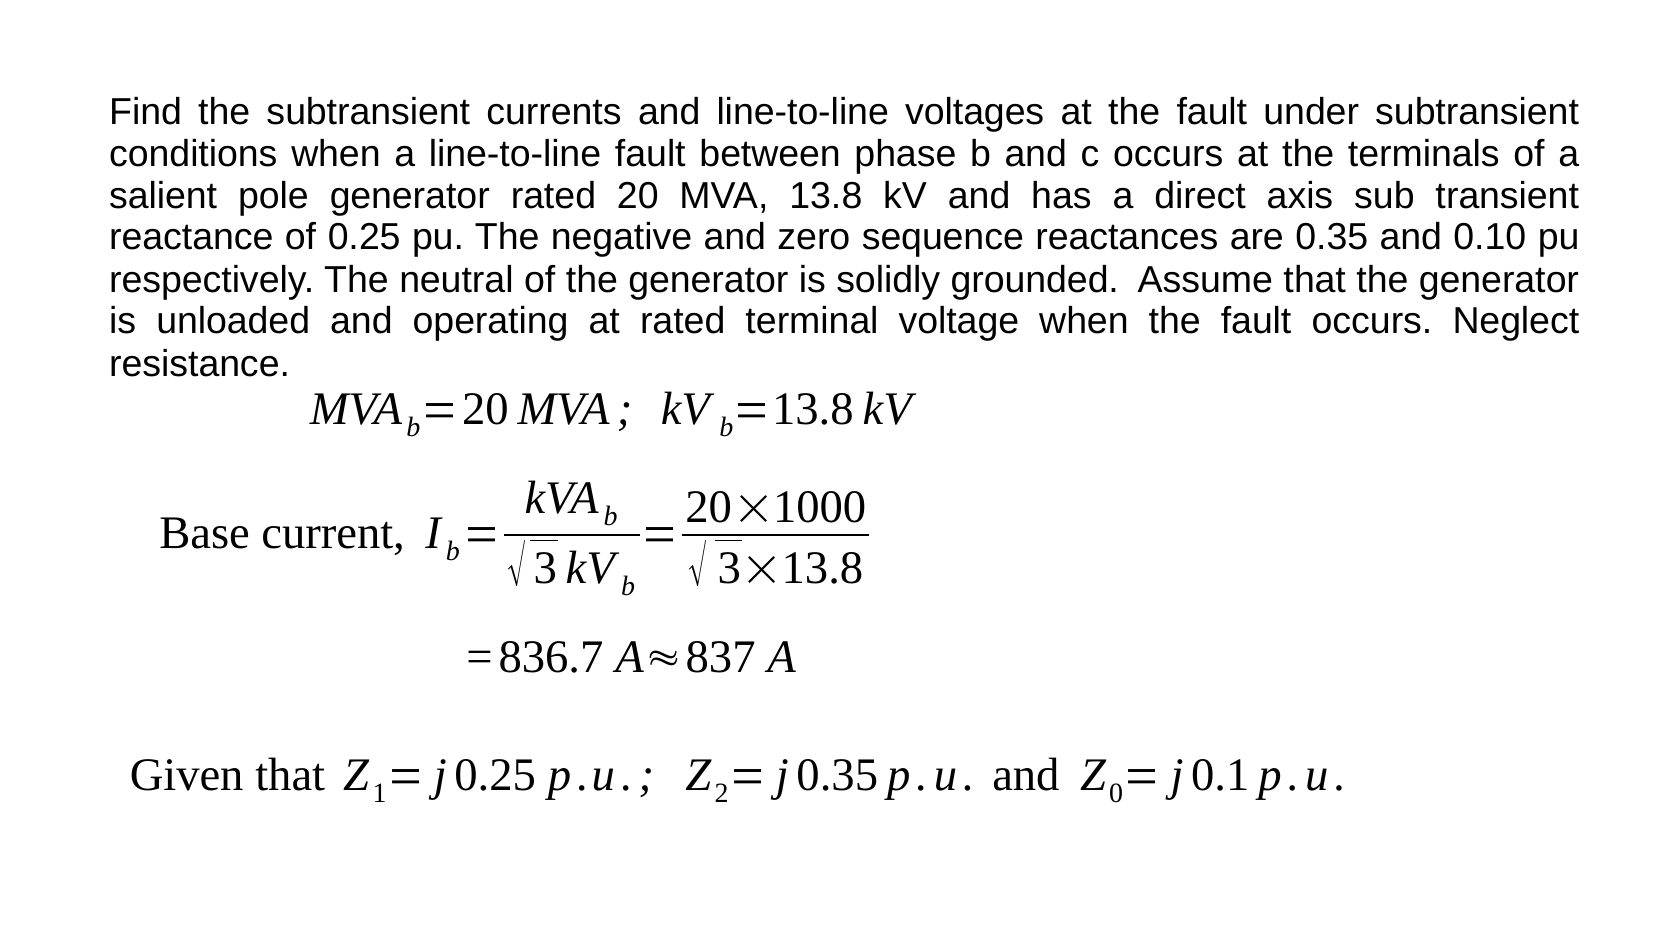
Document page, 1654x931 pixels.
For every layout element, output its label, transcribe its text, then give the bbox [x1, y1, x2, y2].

chart [295, 383, 930, 443]
text_box Find the subtransient currents and line-to-line voltages at the fault under subtransient conditions when a line-to-line fault between phase b and c occurs at the terminals of a salient pole generator rated 20 MVA, 13.8 kV and has a direct axis sub transient reactance of 0.25 pu. The negative and zero sequence reactances are 0.35 and 0.10 pu respectively. The neutral of the generator is solidly grounded. Assume that the generator is unloaded and operating at rated terminal voltage when the fault occurs. Neglect resistance. [94, 82, 1595, 392]
chart [118, 750, 1357, 809]
chart [147, 472, 884, 601]
chart [454, 631, 811, 684]
